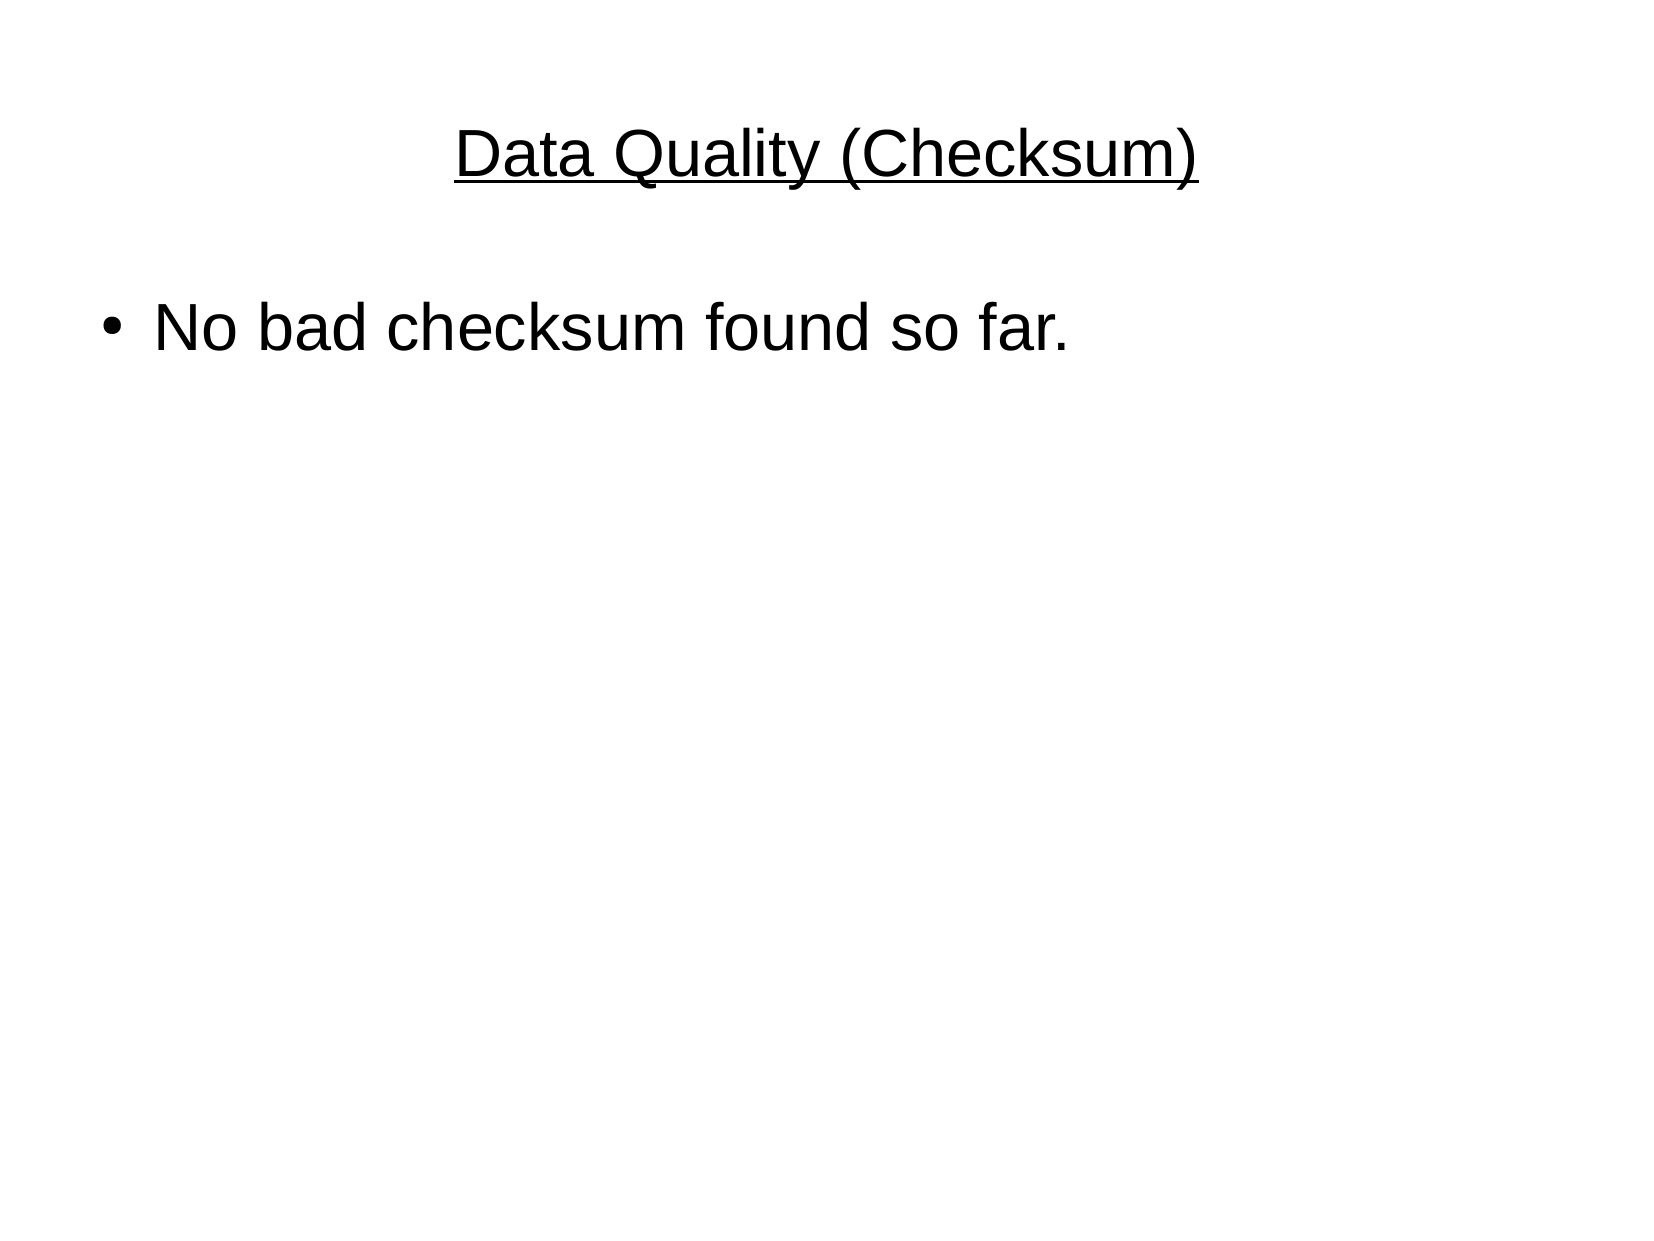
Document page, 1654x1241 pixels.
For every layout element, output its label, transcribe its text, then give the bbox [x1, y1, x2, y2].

title Data Quality (Checksum) [82, 49, 1571, 257]
list No bad checksum found so far. [82, 290, 1571, 1010]
